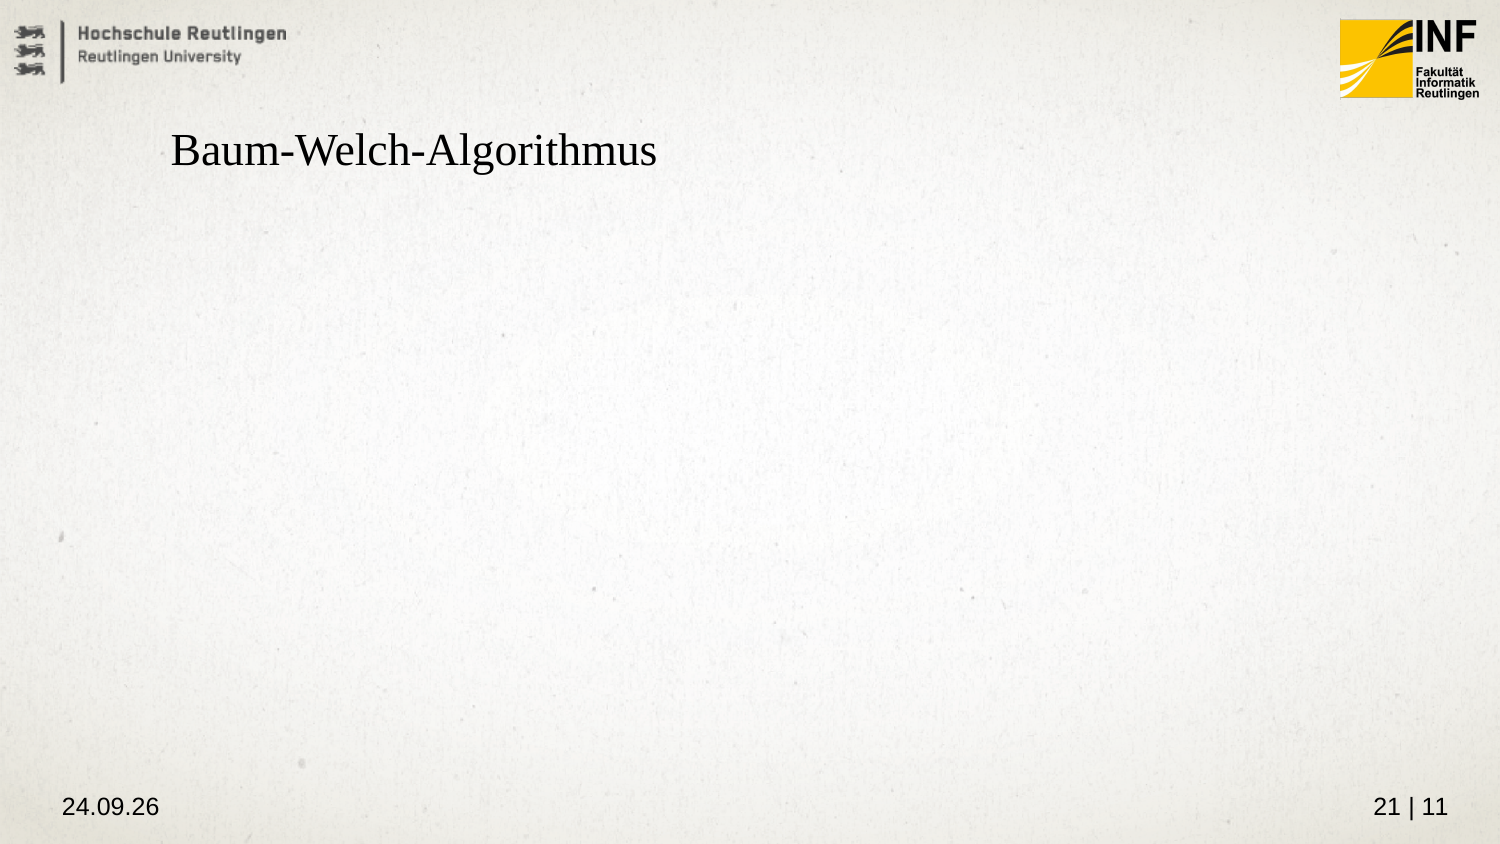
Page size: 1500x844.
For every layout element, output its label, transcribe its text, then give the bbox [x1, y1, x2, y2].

picture [0, 0, 1500, 844]
title Baum-Welch-Algorithmus [159, 106, 1341, 188]
